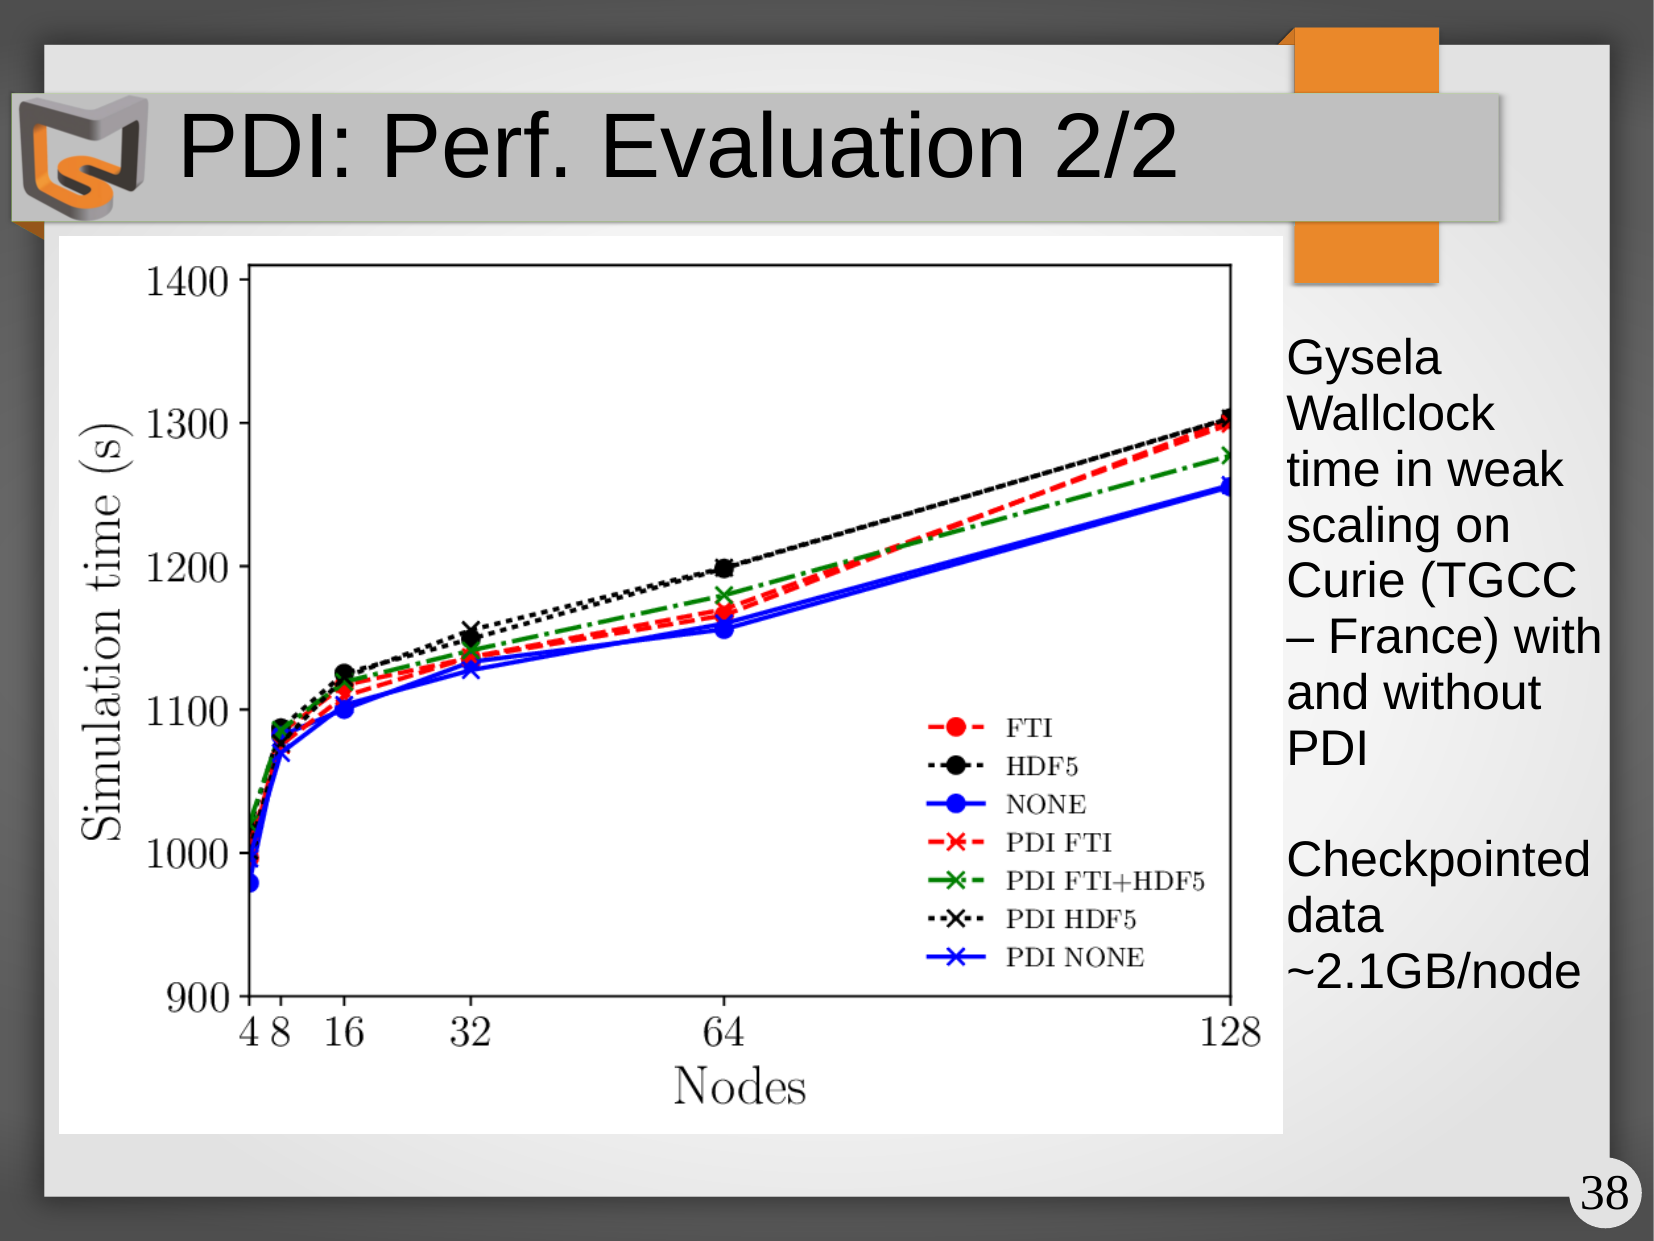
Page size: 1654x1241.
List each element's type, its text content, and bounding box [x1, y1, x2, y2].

picture [0, 0, 1654, 1241]
text_box Gysela Wallclock time in weak scaling on Curie (TGCC – France) with and without PDI Checkpointed data ~2.1GB/node [1263, 307, 1619, 1022]
title PDI: Perf. Evaluation 2/2 [177, 94, 1477, 213]
